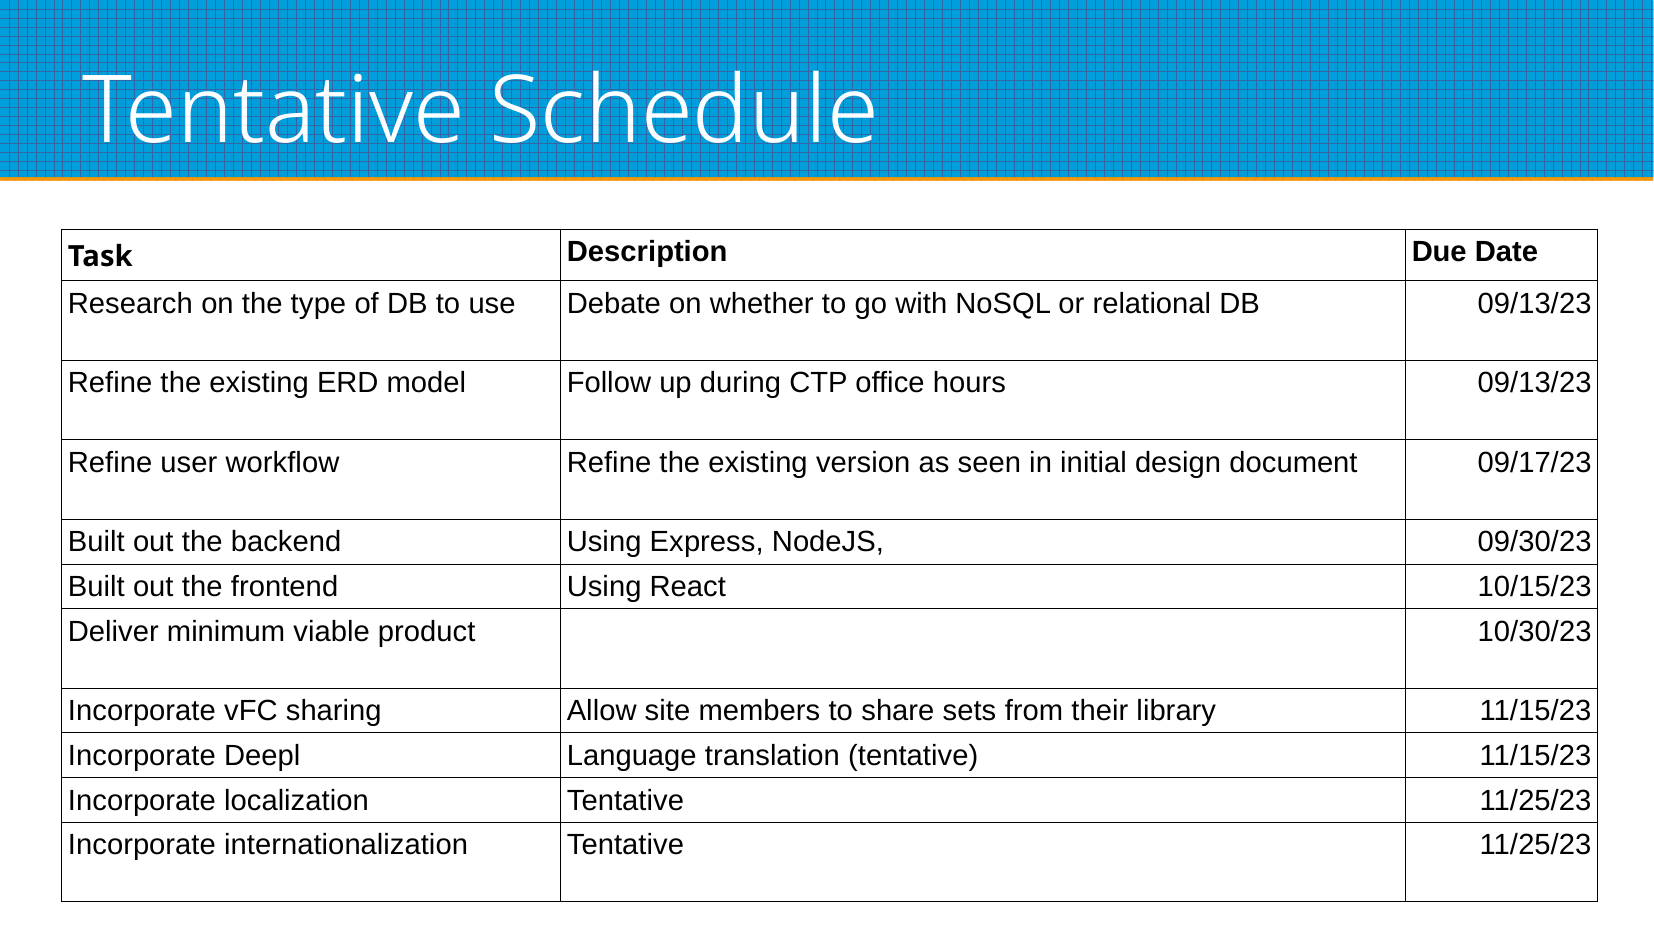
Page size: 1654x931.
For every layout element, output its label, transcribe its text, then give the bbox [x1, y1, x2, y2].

table_cell Incorporate localization [62, 778, 560, 822]
title Tentative Schedule [82, 14, 1571, 171]
table_cell Research on the type of DB to use [62, 281, 560, 360]
table_cell Tentative [561, 778, 1405, 822]
table_cell 10/15/23 [1406, 565, 1597, 608]
table_cell 11/15/23 [1406, 689, 1597, 732]
table_cell Using React [561, 565, 1405, 608]
table_header Due Date [1406, 230, 1597, 280]
table_cell Built out the frontend [62, 565, 560, 608]
table_cell Refine user workflow [62, 440, 560, 519]
table_cell 11/15/23 [1406, 733, 1597, 777]
table_cell 09/13/23 [1406, 281, 1597, 360]
table_cell Language translation (tentative) [561, 733, 1405, 777]
table_cell Incorporate internationalization [62, 823, 560, 901]
table_cell 10/30/23 [1406, 609, 1597, 688]
table_cell Allow site members to share sets from their library [561, 689, 1405, 732]
table_cell Follow up during CTP office hours [561, 361, 1405, 439]
table_cell Deliver minimum viable product [62, 609, 560, 688]
table_cell Tentative [561, 823, 1405, 901]
table_cell Built out the backend [62, 520, 560, 564]
table_cell 11/25/23 [1406, 778, 1597, 822]
table_cell Refine the existing version as seen in initial design document [561, 440, 1405, 519]
table_cell 09/17/23 [1406, 440, 1597, 519]
table_cell 09/30/23 [1406, 520, 1597, 564]
table_cell 11/25/23 [1406, 823, 1597, 901]
table_cell 09/13/23 [1406, 361, 1597, 439]
table_cell Incorporate Deepl [62, 733, 560, 777]
table_header Description [561, 230, 1405, 280]
table_cell Refine the existing ERD model [62, 361, 560, 439]
table_cell Using Express, NodeJS, [561, 520, 1405, 564]
table_header Task [62, 230, 560, 280]
table_cell [561, 609, 1405, 688]
table_cell Incorporate vFC sharing [62, 689, 560, 732]
table_cell Debate on whether to go with NoSQL or relational DB [561, 281, 1405, 360]
